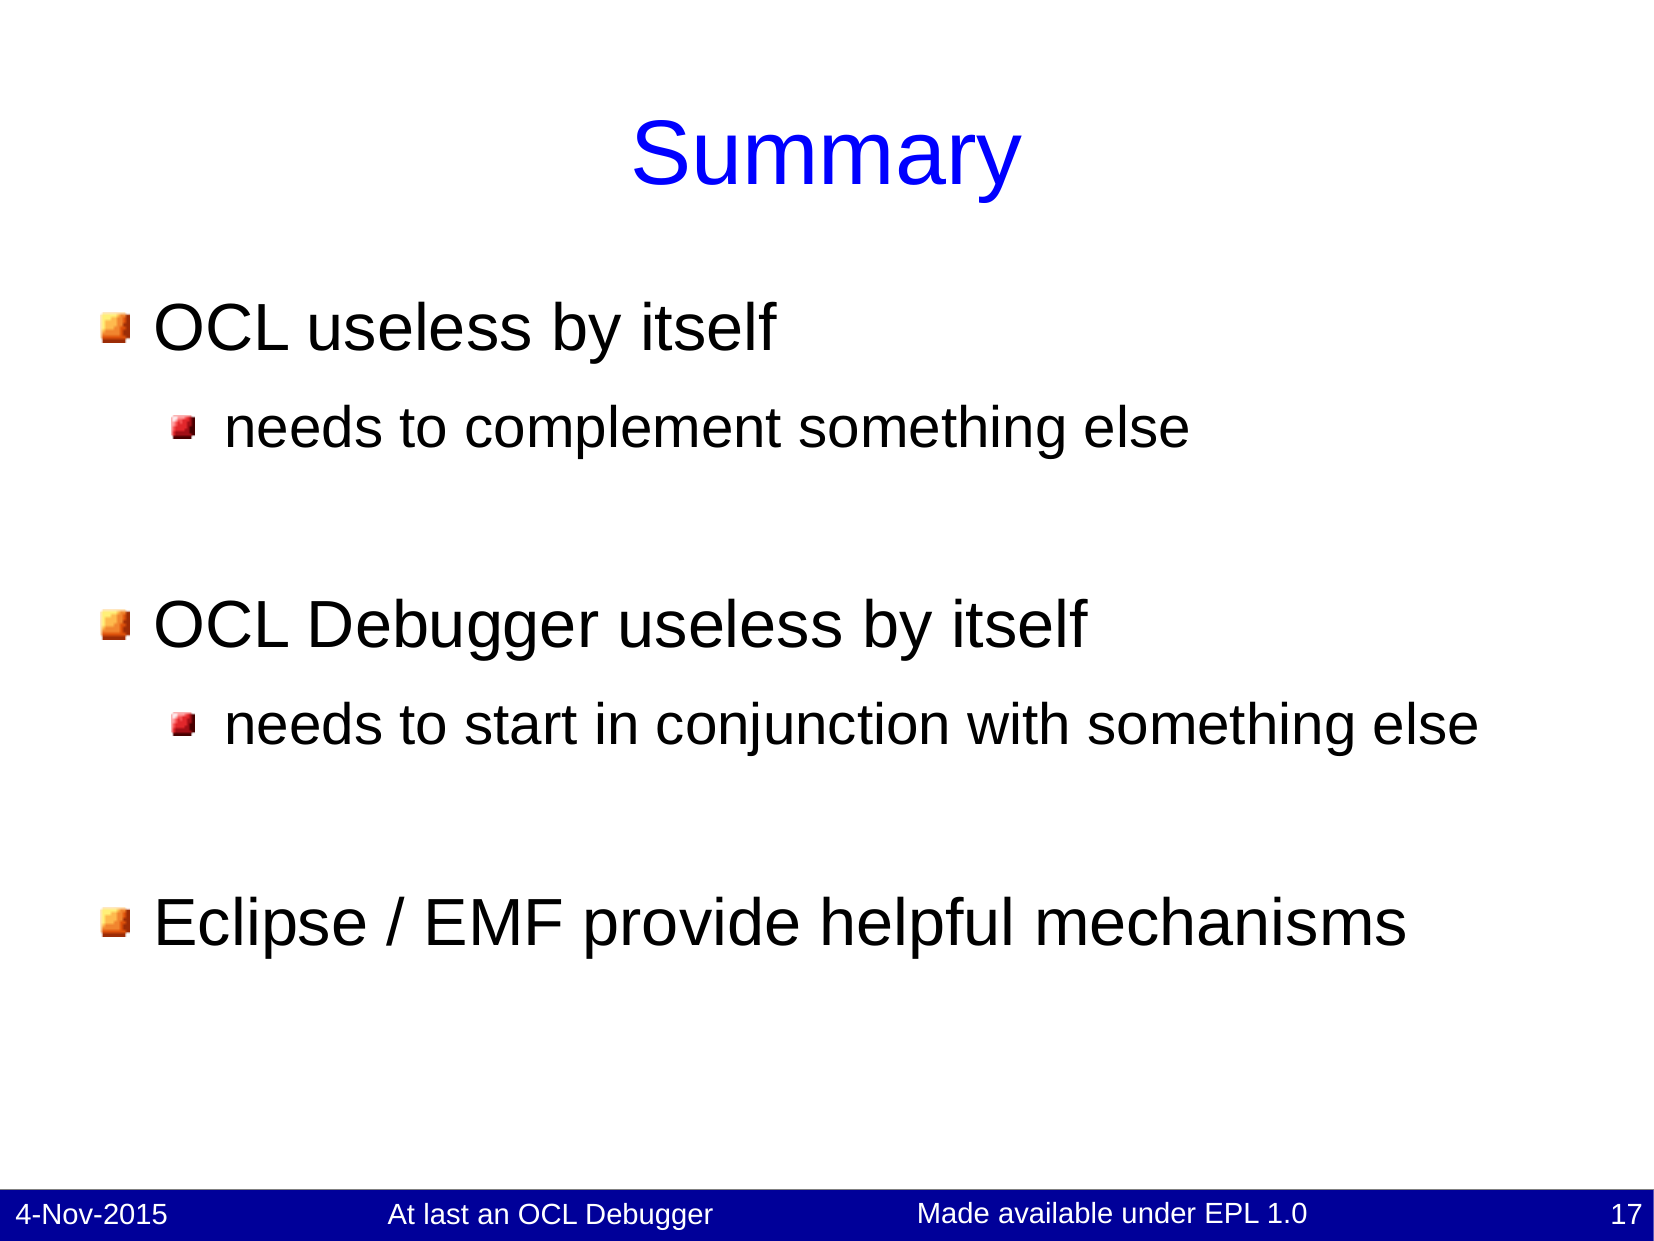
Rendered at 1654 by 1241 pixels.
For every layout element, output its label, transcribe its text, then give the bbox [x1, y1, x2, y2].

list OCL useless by itself needs to complement something else OCL Debugger useless by itself needs to start in conjunction with something else Eclipse / EMF provide helpful mechanisms [82, 290, 1571, 1109]
title Summary [82, 49, 1571, 257]
